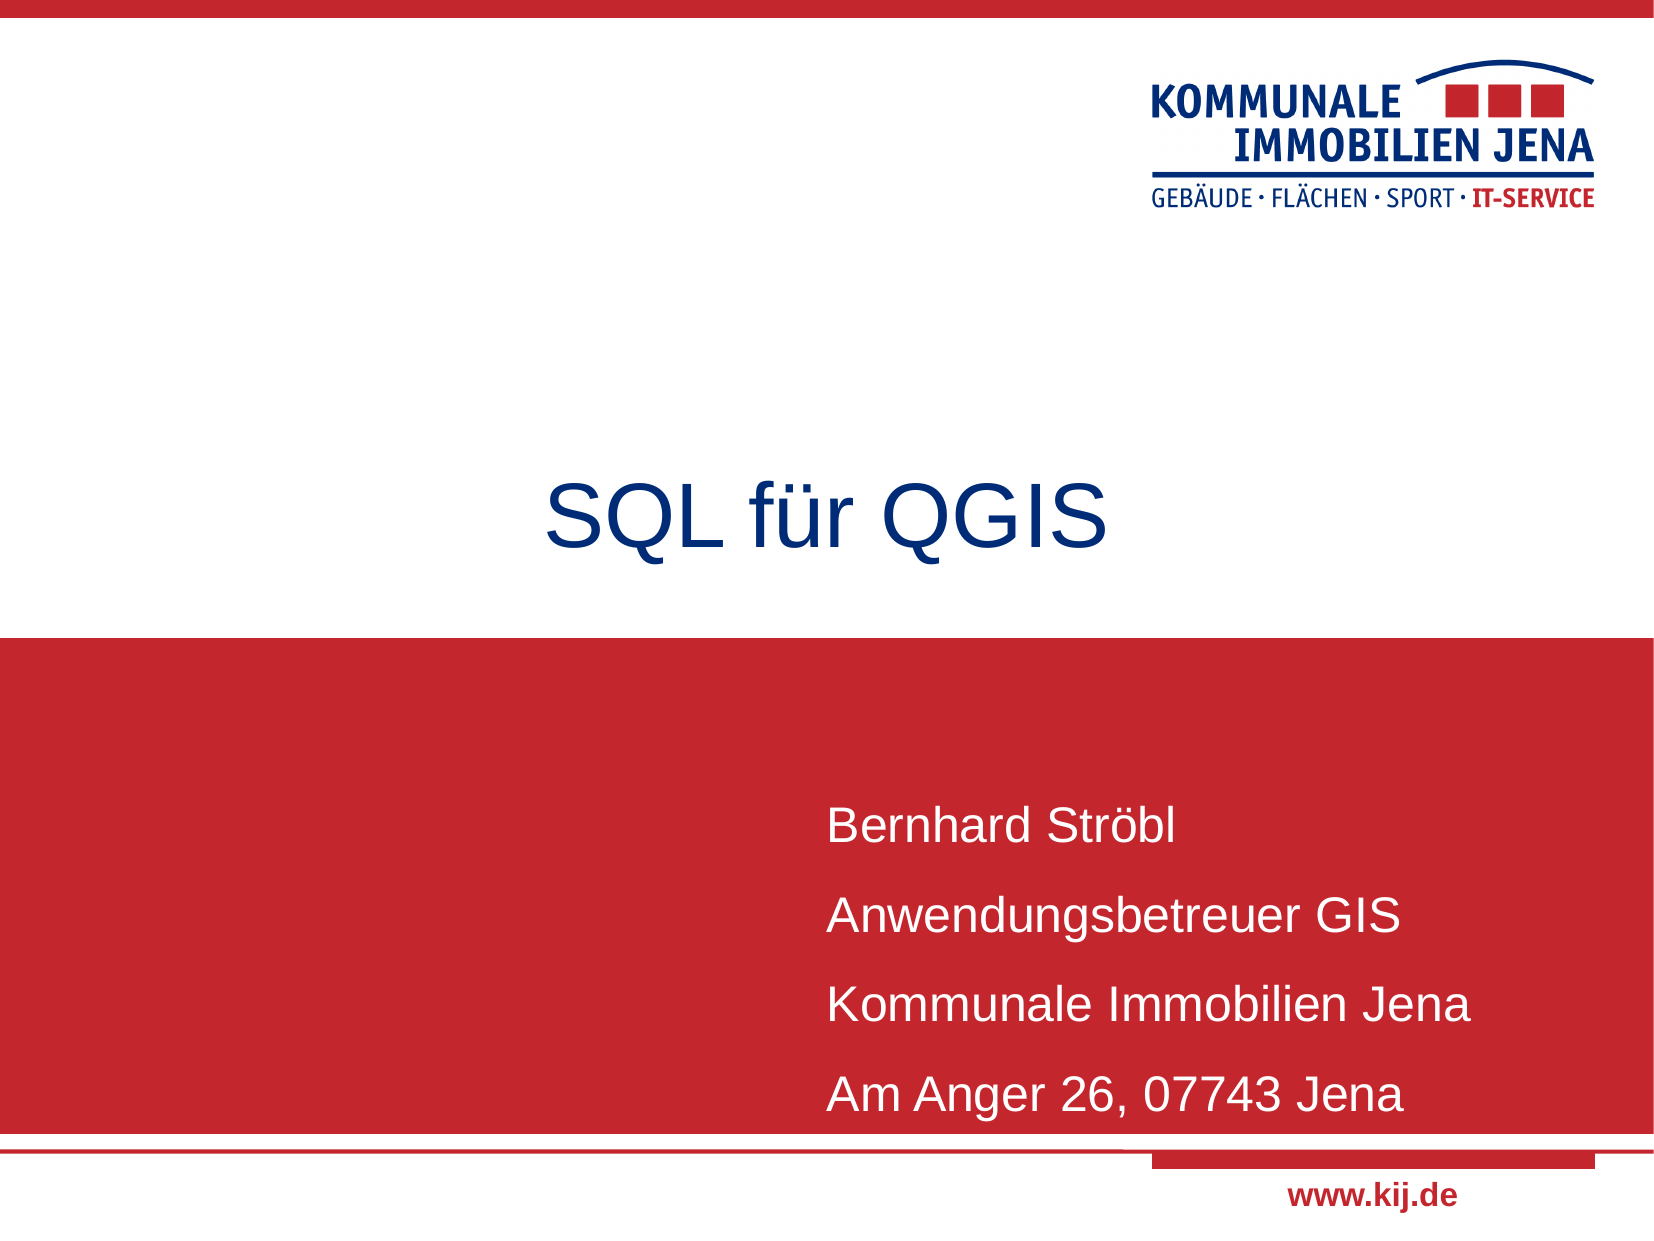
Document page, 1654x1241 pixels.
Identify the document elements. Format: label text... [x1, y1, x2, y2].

picture [1151, 59, 1595, 208]
title SQL für QGIS [82, 407, 1571, 615]
subtitle Bernhard Ströbl Anwendungsbetreuer GIS Kommunale Immobilien Jena Am Anger 26, 07743 Jena [826, 791, 1654, 1123]
